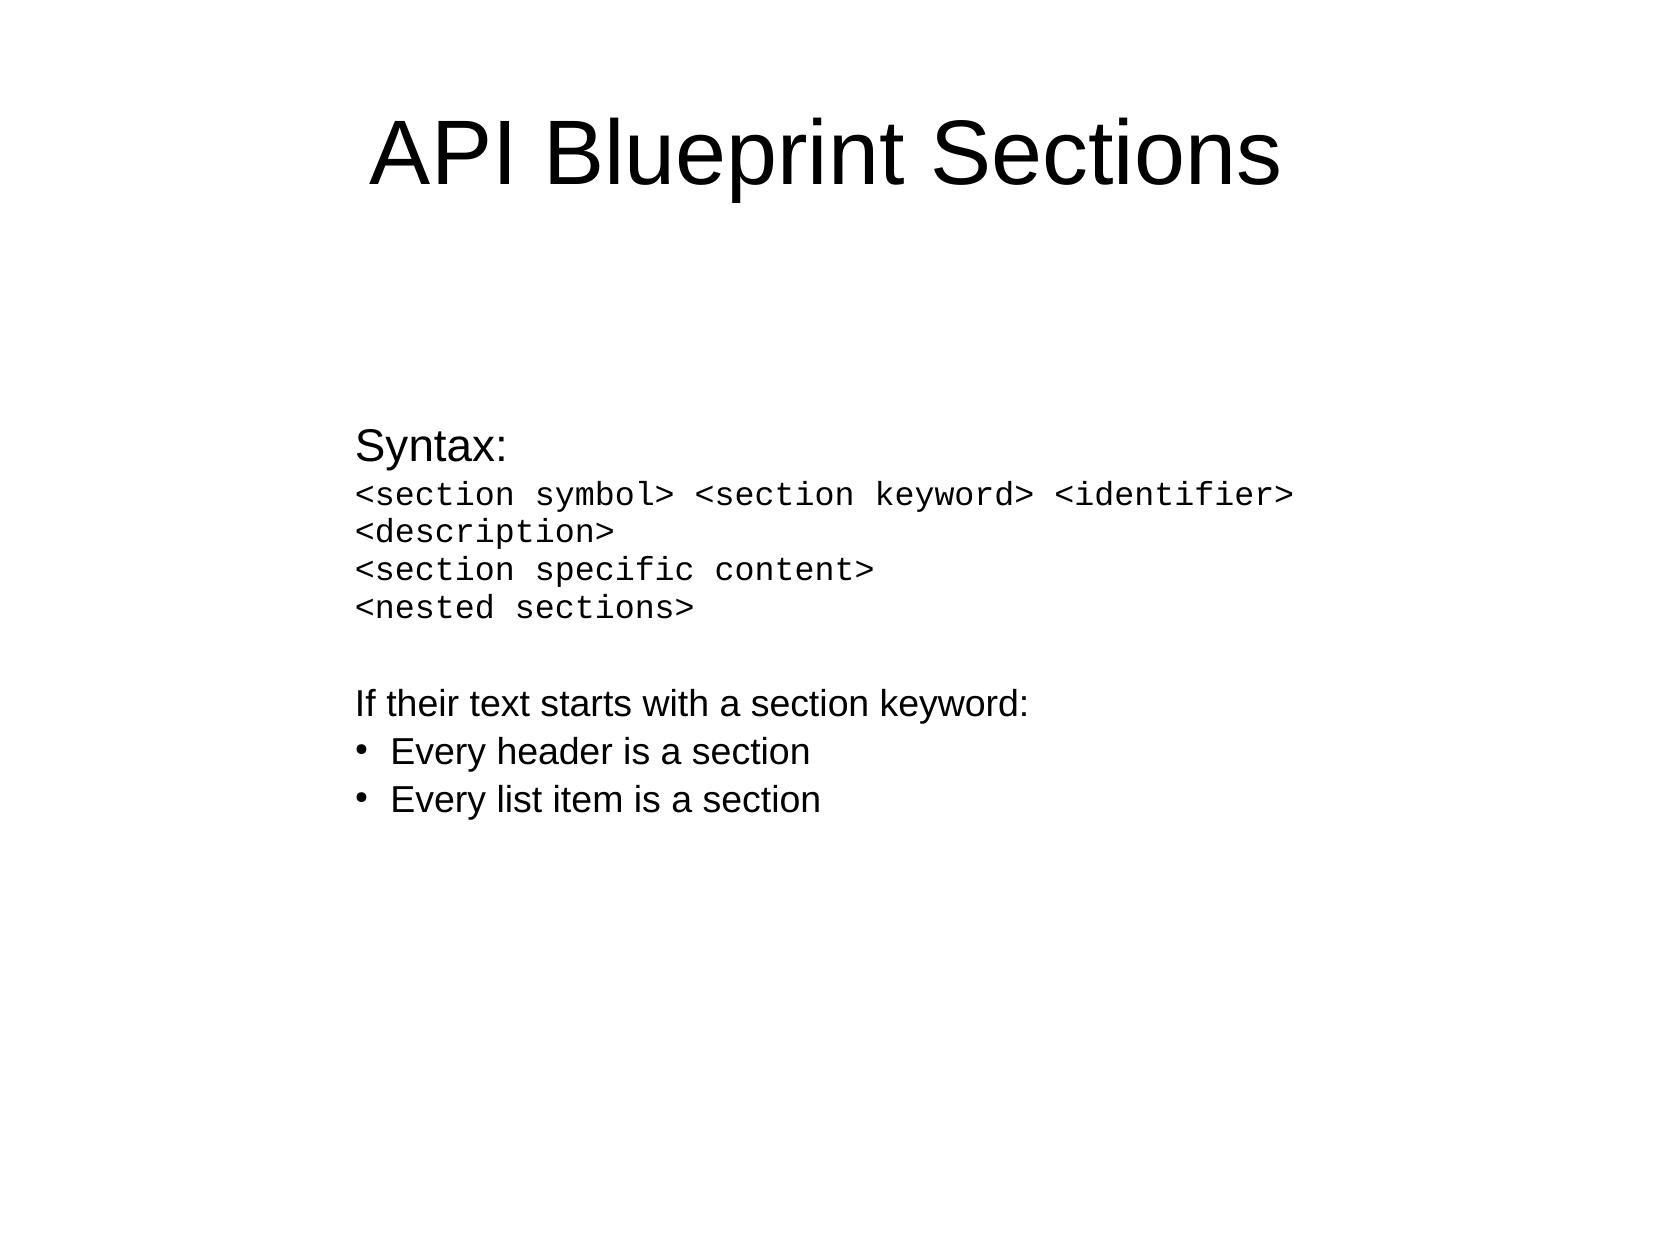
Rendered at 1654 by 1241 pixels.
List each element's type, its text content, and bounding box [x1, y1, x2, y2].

text_box Syntax: <section symbol> <section keyword> <identifier> <description> <section specific content> <nested sections> If their text starts with a section keyword: Every header is a section Every list item is a section [340, 391, 1314, 850]
title API Blueprint Sections [82, 49, 1571, 257]
